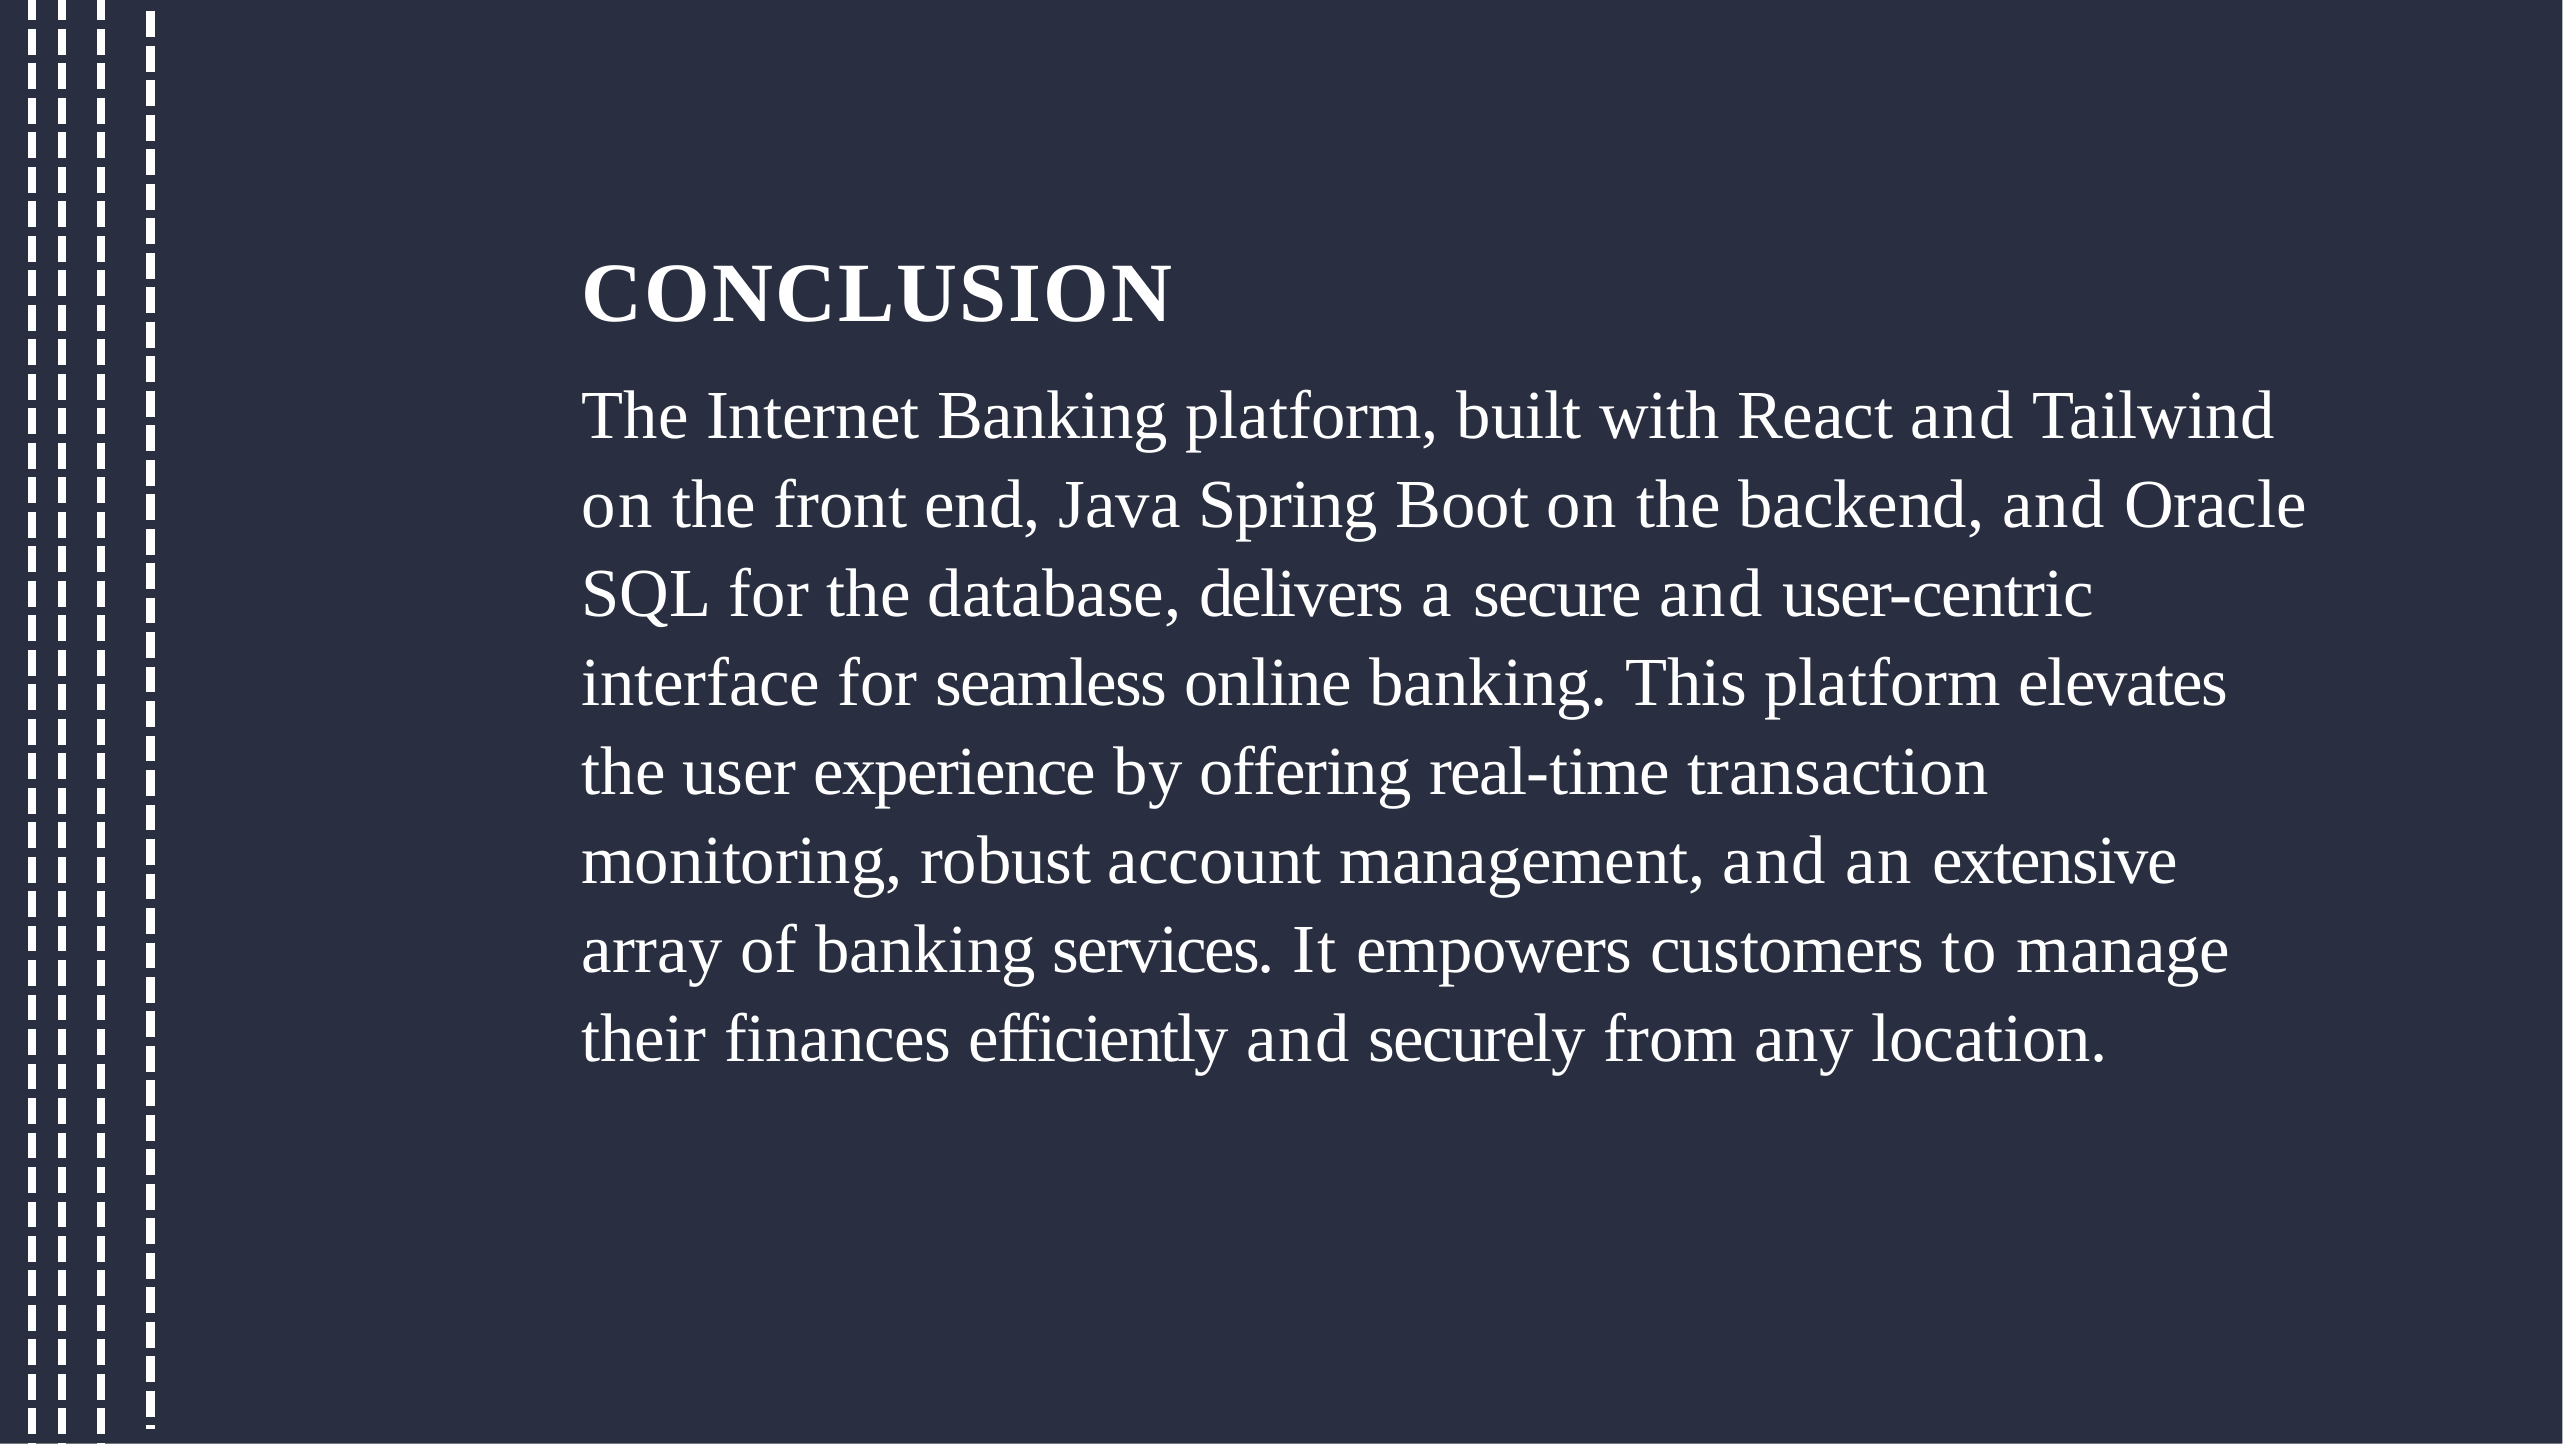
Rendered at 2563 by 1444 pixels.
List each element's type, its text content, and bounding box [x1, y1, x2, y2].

title CONCLUSION [579, 233, 1185, 478]
text_box The Internet Banking platform, built with React and Tailwind on the front end, Java Spring Boot on the backend, and Oracle SQL for the database, delivers a secure and user-centric interface for seamless online banking. This platform elevates the user experience by offering real-time transaction monitoring, robust account management, and an extensive array of banking services. It empowers customers to manage their finances efficiently and securely from any location. [579, 360, 2317, 1075]
